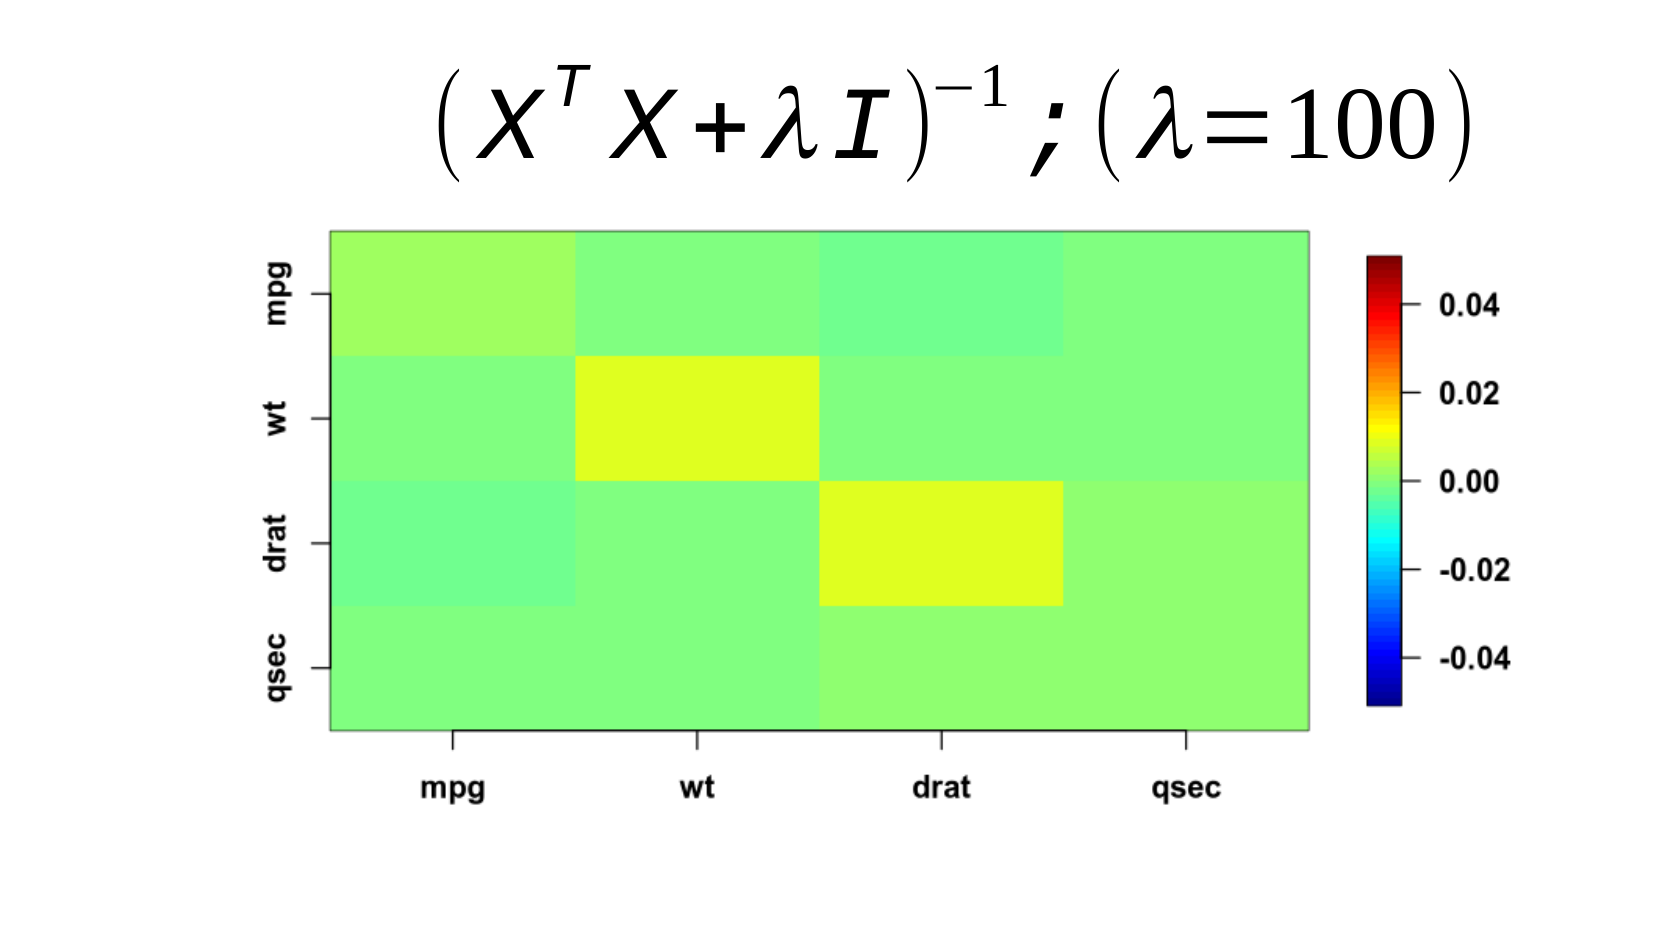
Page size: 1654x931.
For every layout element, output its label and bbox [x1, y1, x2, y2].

chart [424, 50, 1485, 188]
picture [177, 188, 1545, 922]
